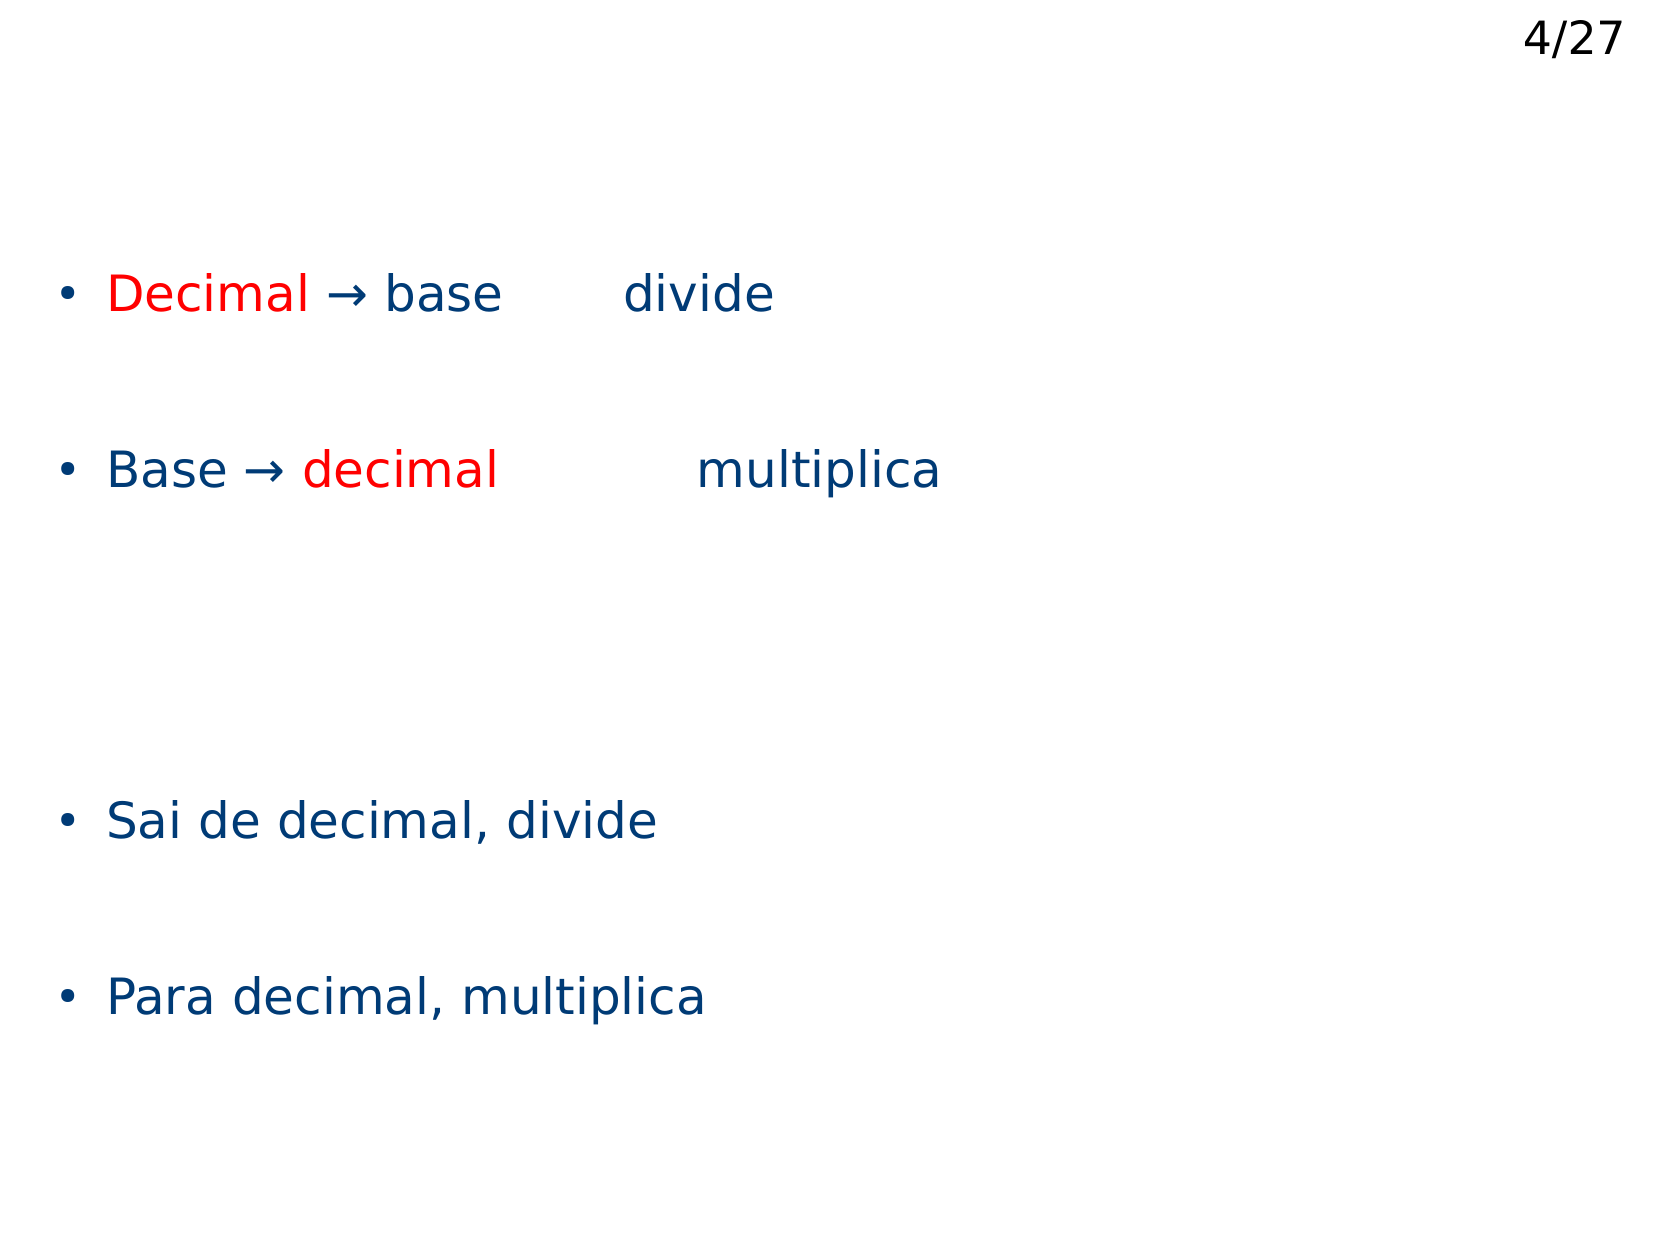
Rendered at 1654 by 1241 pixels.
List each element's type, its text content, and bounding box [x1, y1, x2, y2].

list Decimal → base divide Base → decimal multiplica Sai de decimal, divide Para decimal, multiplica [59, 236, 1625, 1211]
